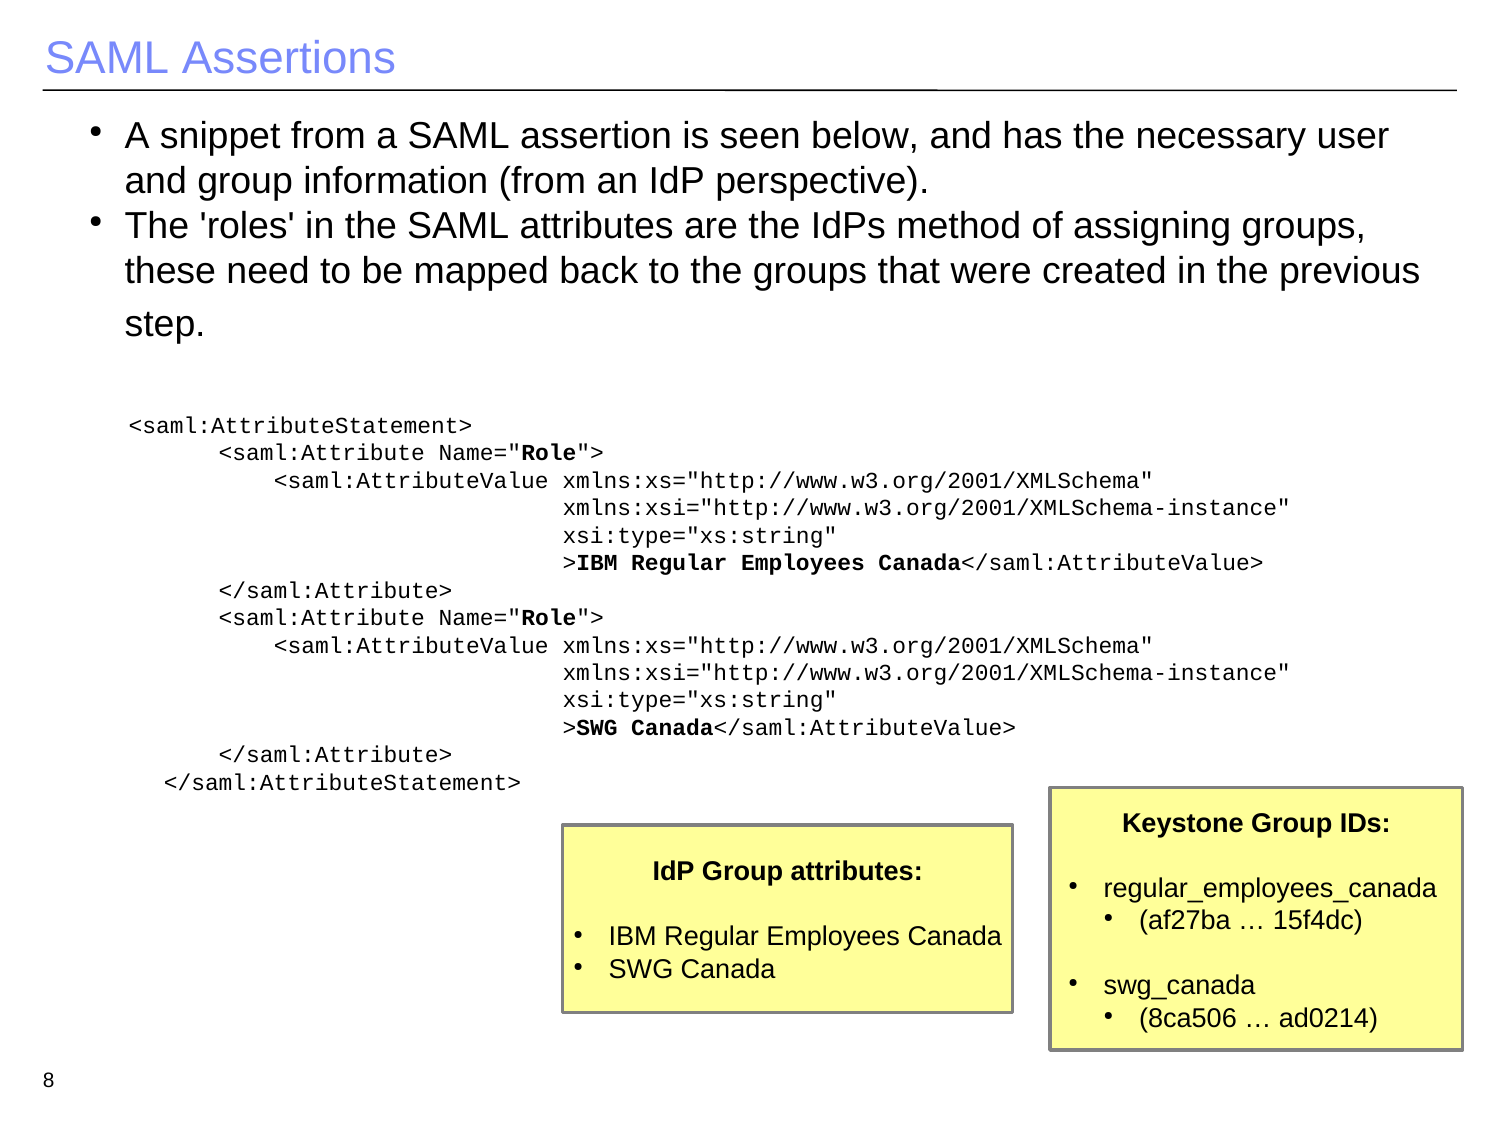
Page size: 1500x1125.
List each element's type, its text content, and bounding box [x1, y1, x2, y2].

text_box SAML Assertions [29, 26, 1456, 92]
text_box Keystone Group IDs: regular_employees_canada (af27ba … 15f4dc) swg_canada (8ca506 … ad0214) [1050, 787, 1463, 1051]
text_box IdP Group attributes: IBM Regular Employees Canada SWG Canada [562, 825, 1013, 1013]
text_box A snippet from a SAML assertion is seen below, and has the necessary user and group information (from an IdP perspective). The 'roles' in the SAML attributes are the IdPs method of assigning groups, these need to be mapped back to the groups that were created in the previous step. <saml:AttributeStatement> <saml:Attribute Name="Role"> <saml:AttributeValue xmlns:xs="http://www.w3.org/2001/XMLSchema" xmlns:xsi="http://www.w3.org/2001/XMLSchema-instance" xsi:type="xs:string" >IBM Regular Employees Canada</saml:AttributeValue> </saml:Attribute> <saml:Attribute Name="Role"> <saml:AttributeValue xmlns:xs="http://www.w3.org/2001/XMLSchema" xmlns:xsi="http://www.w3.org/2001/XMLSchema-instance" xsi:type="xs:string" >SWG Canada</saml:AttributeValue> </saml:Attribute> </saml:AttributeStatement> [39, 102, 1463, 803]
